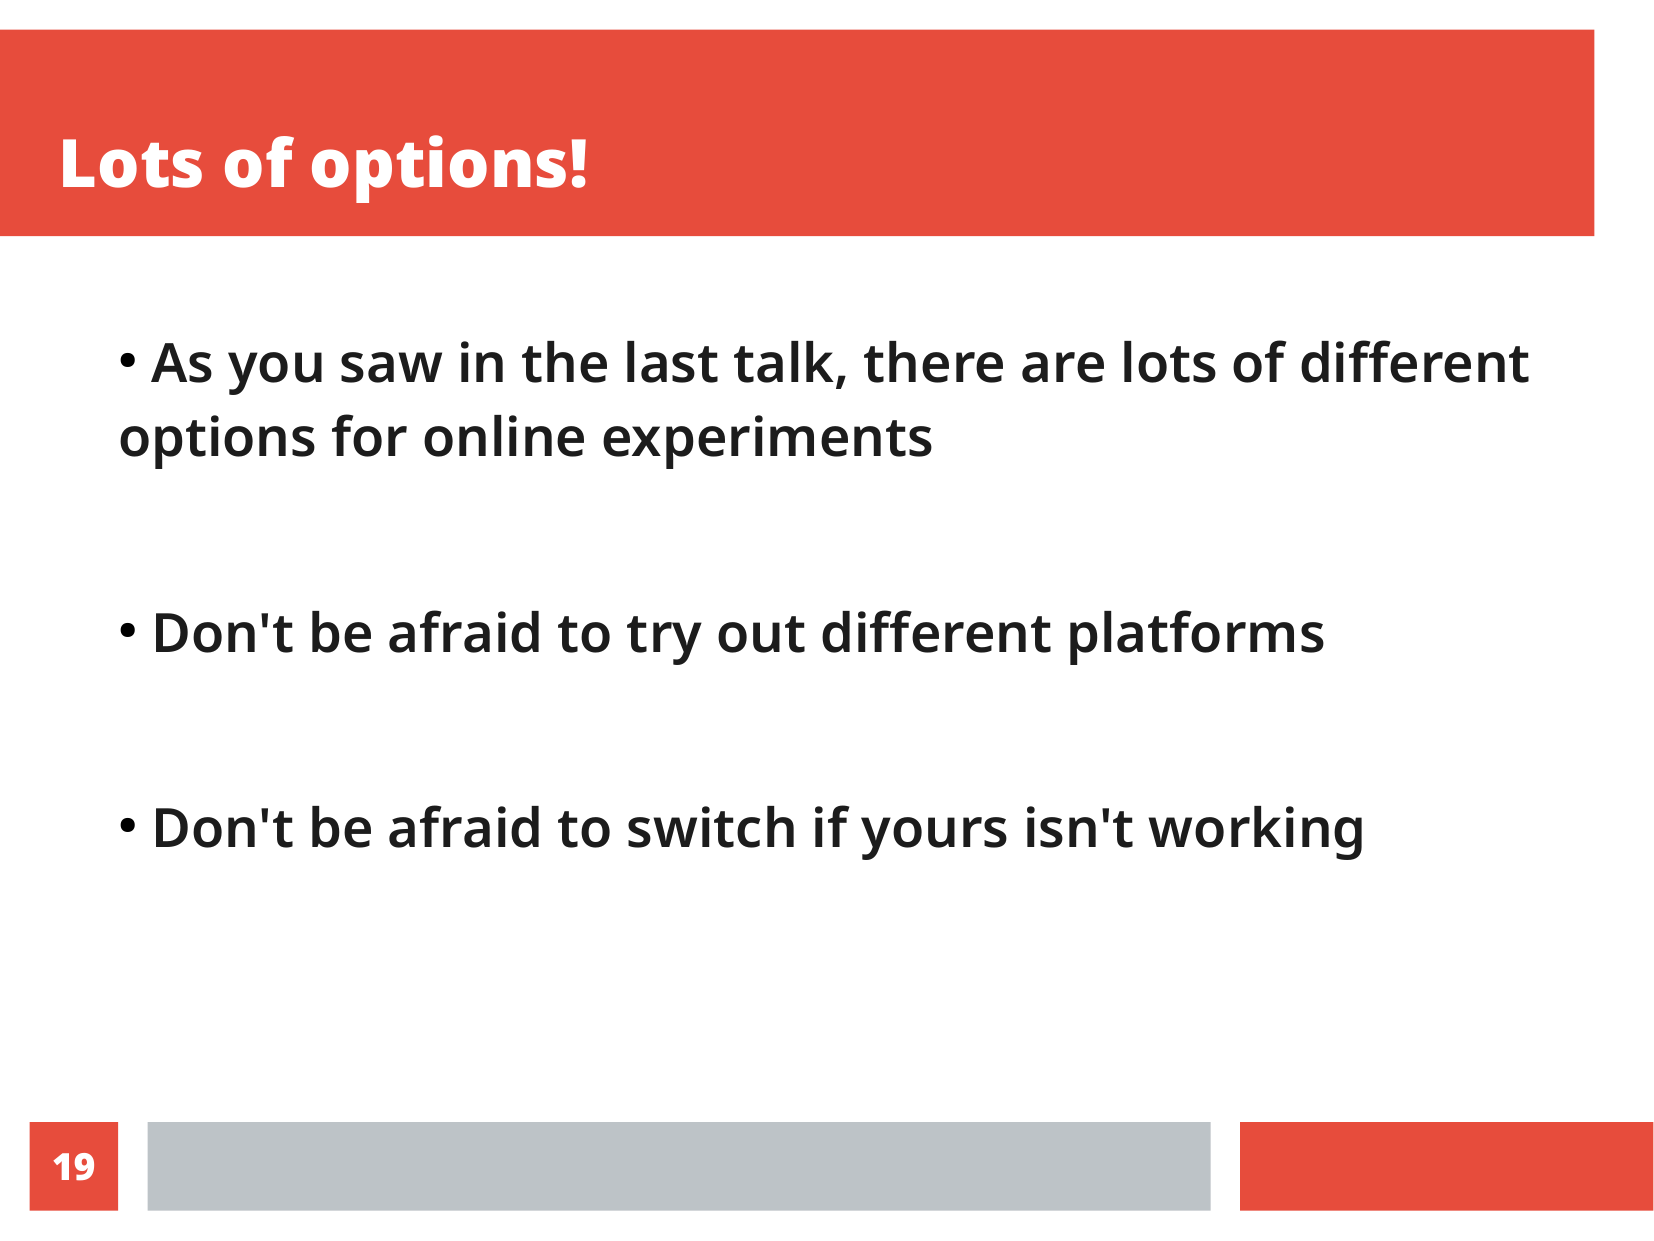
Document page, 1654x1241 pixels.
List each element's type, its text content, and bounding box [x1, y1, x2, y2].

title Lots of options! [59, 59, 1595, 207]
list As you saw in the last talk, there are lots of different options for online experiments Don't be afraid to try out different platforms Don't be afraid to switch if yours isn't working [59, 324, 1565, 1093]
